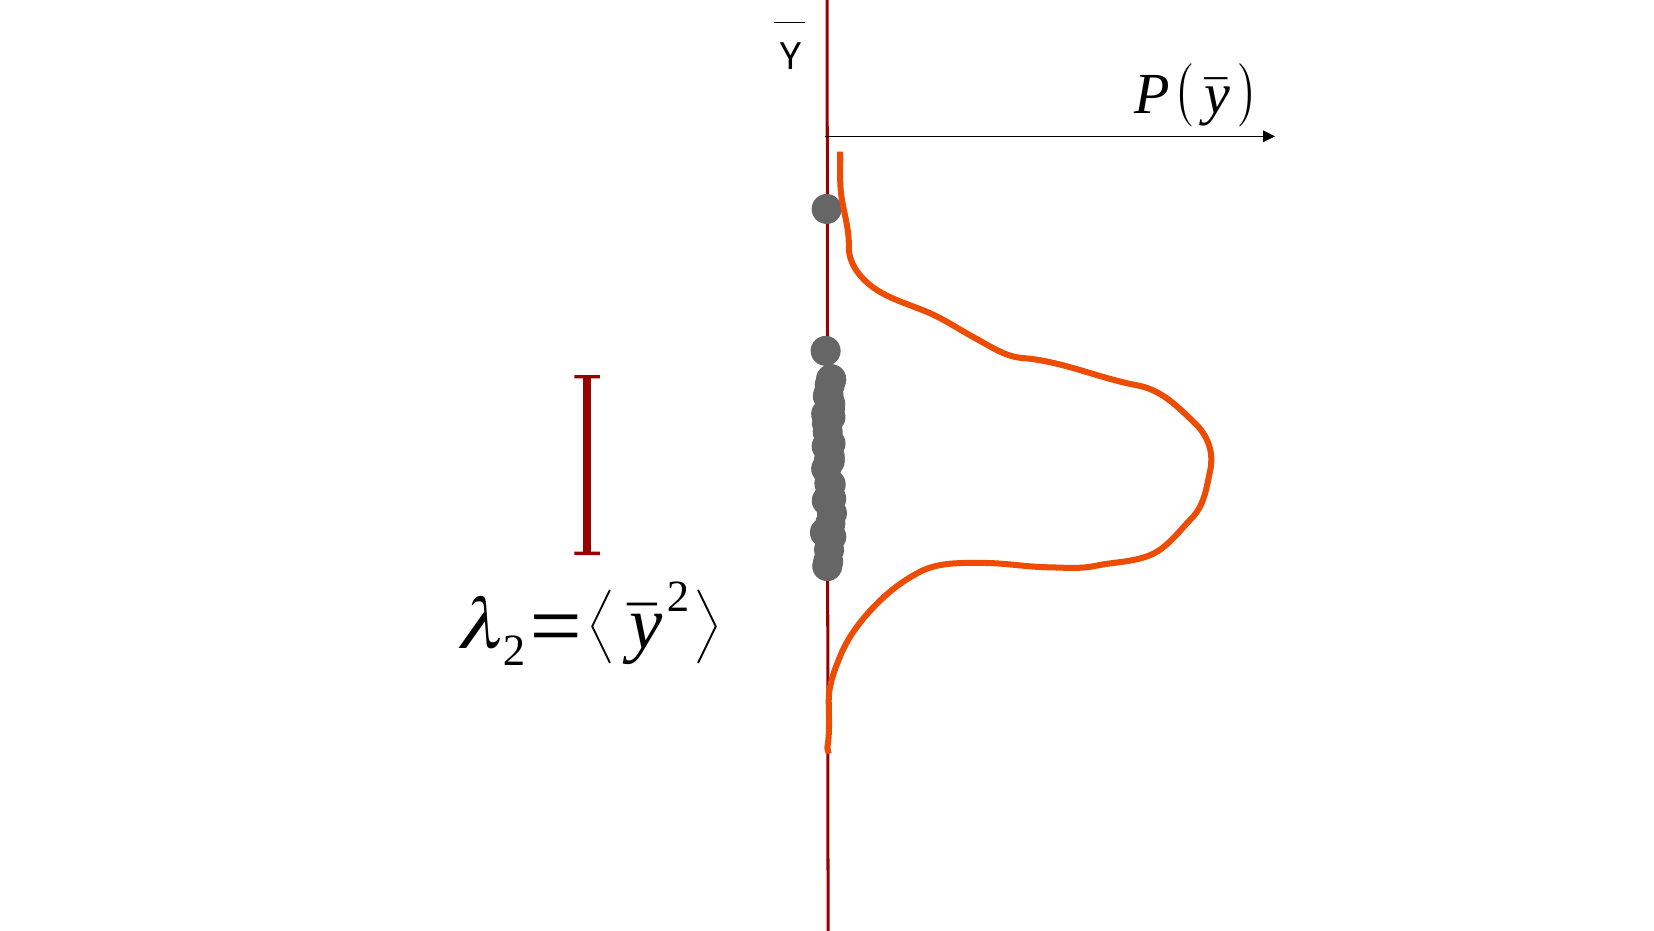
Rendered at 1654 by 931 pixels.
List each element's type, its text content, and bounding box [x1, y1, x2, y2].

chart [449, 570, 727, 676]
chart [1125, 60, 1263, 130]
text_box Y [765, 22, 826, 76]
text_box [811, 193, 841, 224]
text_box [809, 335, 847, 582]
